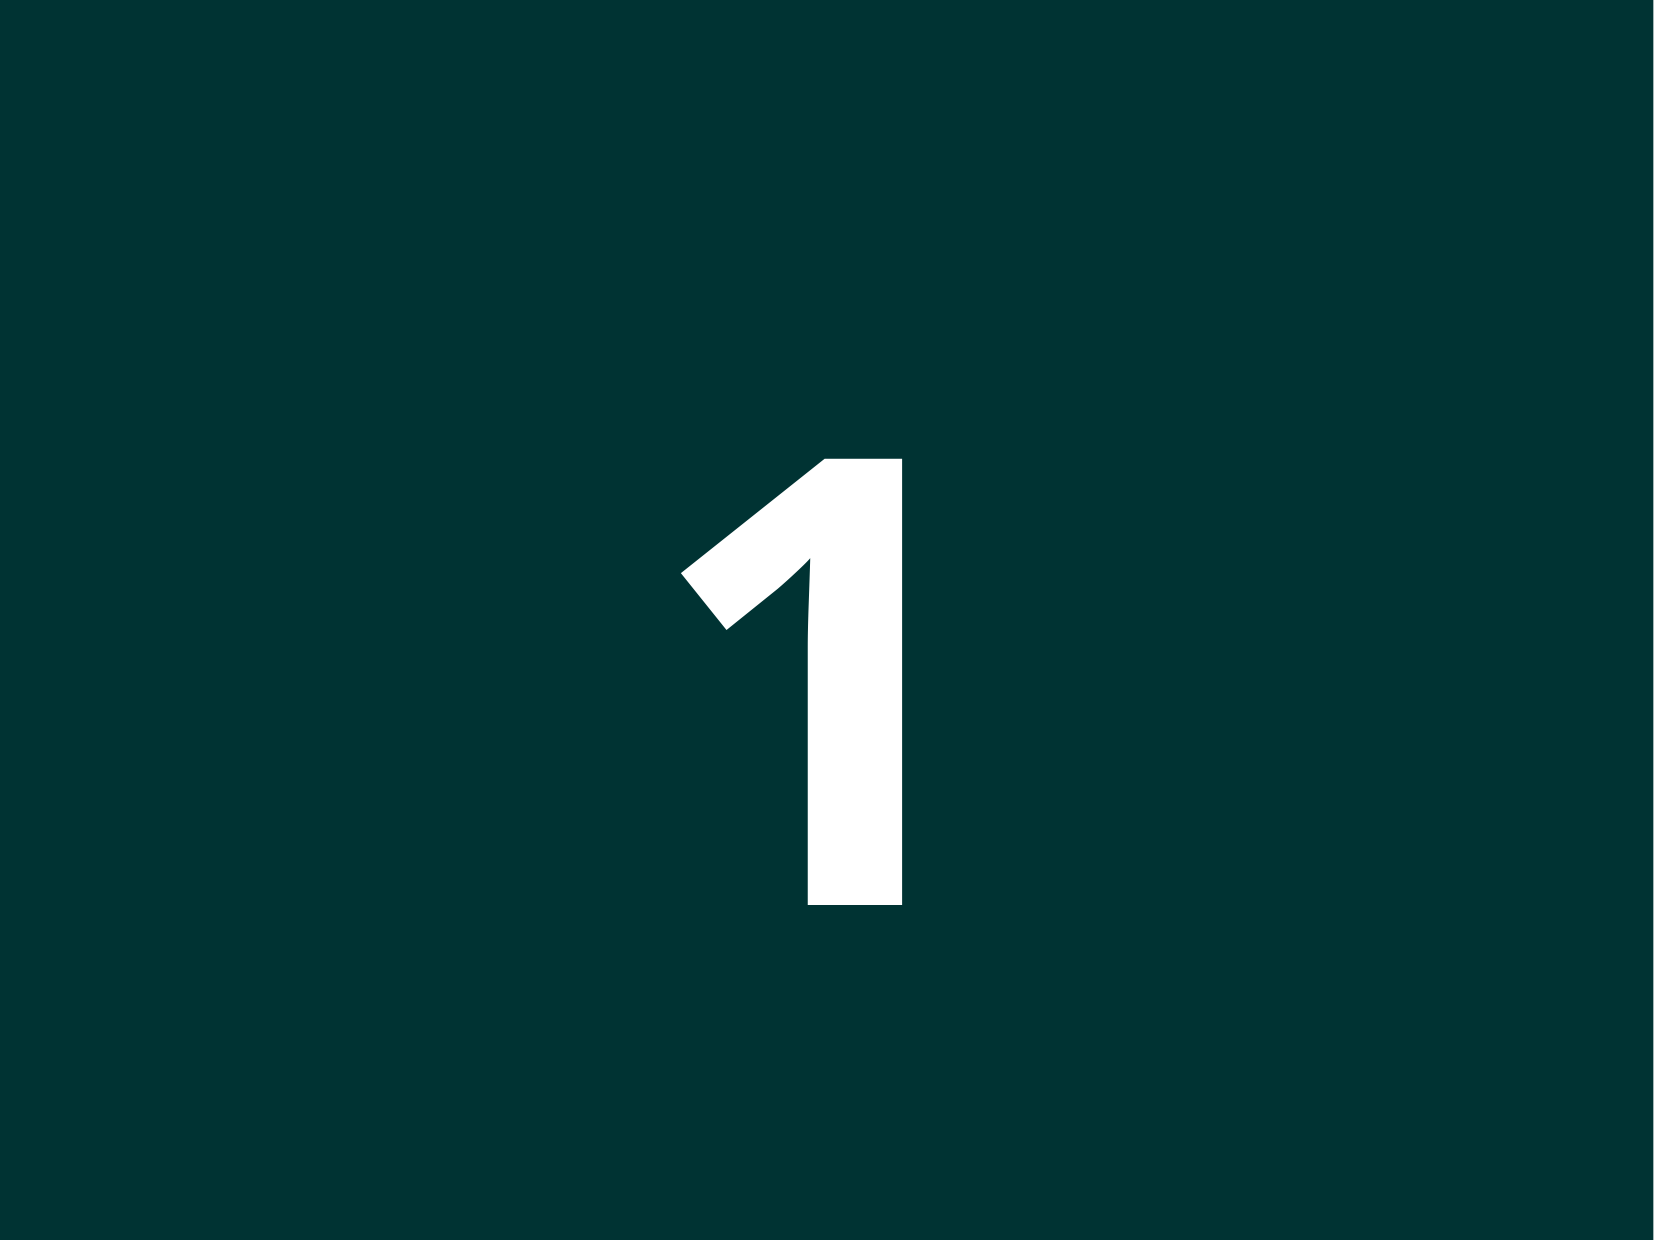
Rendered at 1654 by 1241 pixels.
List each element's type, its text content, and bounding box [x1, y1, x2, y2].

text_box 1 [630, 229, 1021, 946]
